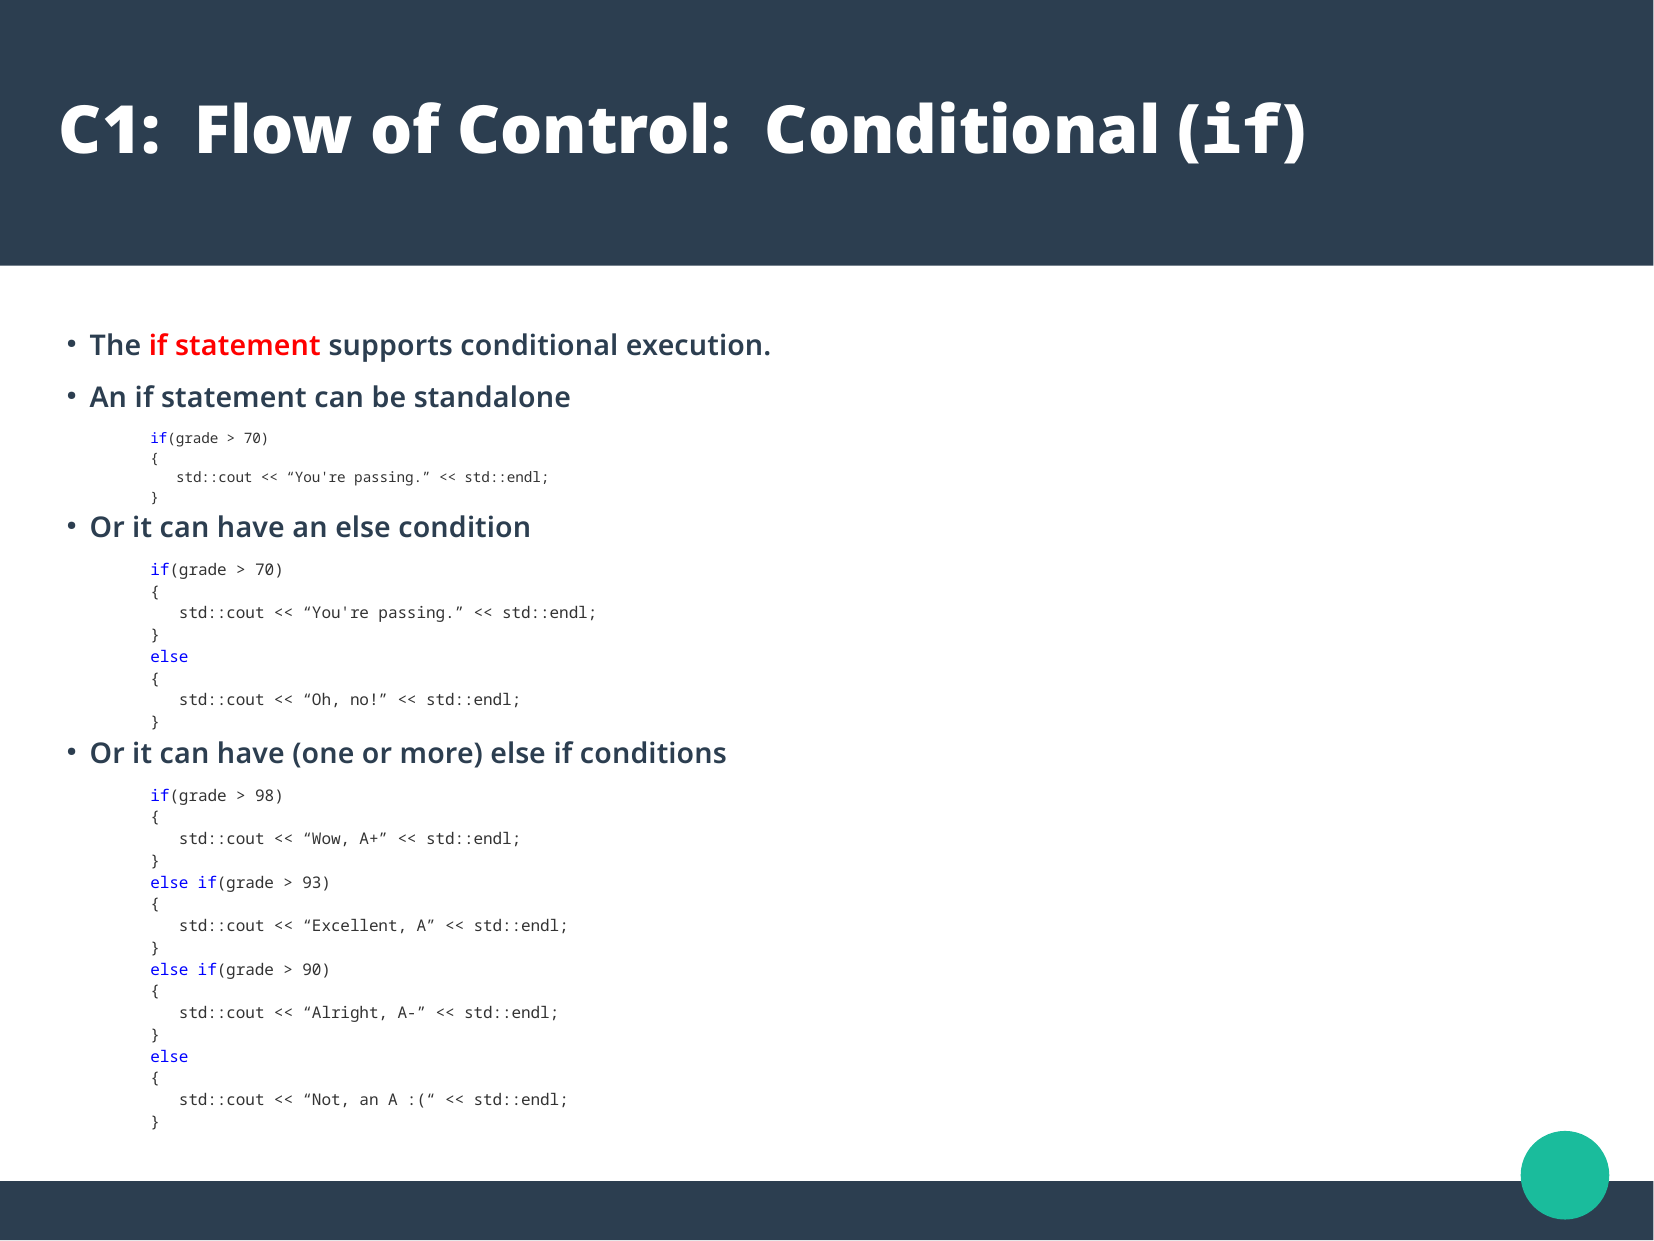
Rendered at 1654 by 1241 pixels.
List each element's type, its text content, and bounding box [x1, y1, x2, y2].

title C1: Flow of Control: Conditional (if) [59, 49, 1595, 207]
list The if statement supports conditional execution. An if statement can be standalone if(grade > 70) { std::cout << “You're passing.” << std::endl; } Or it can have an else condition if(grade > 70) { std::cout << “You're passing.” << std::endl; } else { std::cout << “Oh, no!” << std::endl; } Or it can have (one or more) else if conditions if(grade > 98) { std::cout << “Wow, A+” << std::endl; } else if(grade > 93) { std::cout << “Excellent, A” << std::endl; } else if(grade > 90) { std::cout << “Alright, A-” << std::endl; } else { std::cout << “Not, an A :(“ << std::endl; } [59, 324, 1595, 1152]
